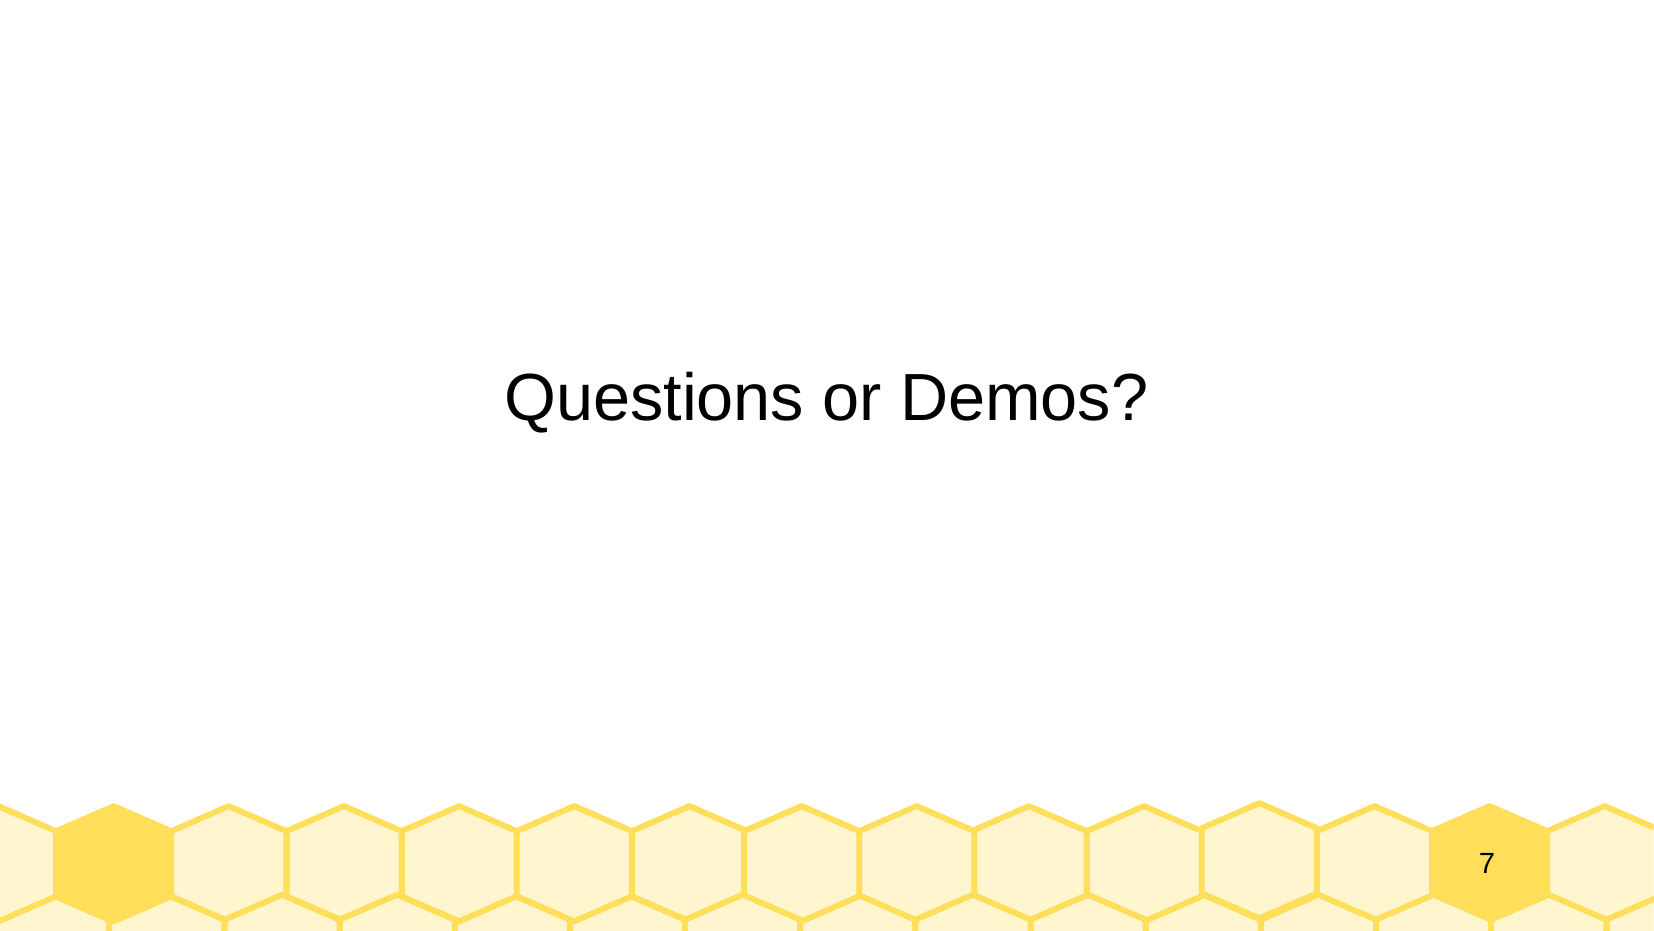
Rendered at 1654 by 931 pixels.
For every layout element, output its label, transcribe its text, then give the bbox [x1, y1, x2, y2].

subtitle Questions or Demos? [82, 37, 1571, 758]
